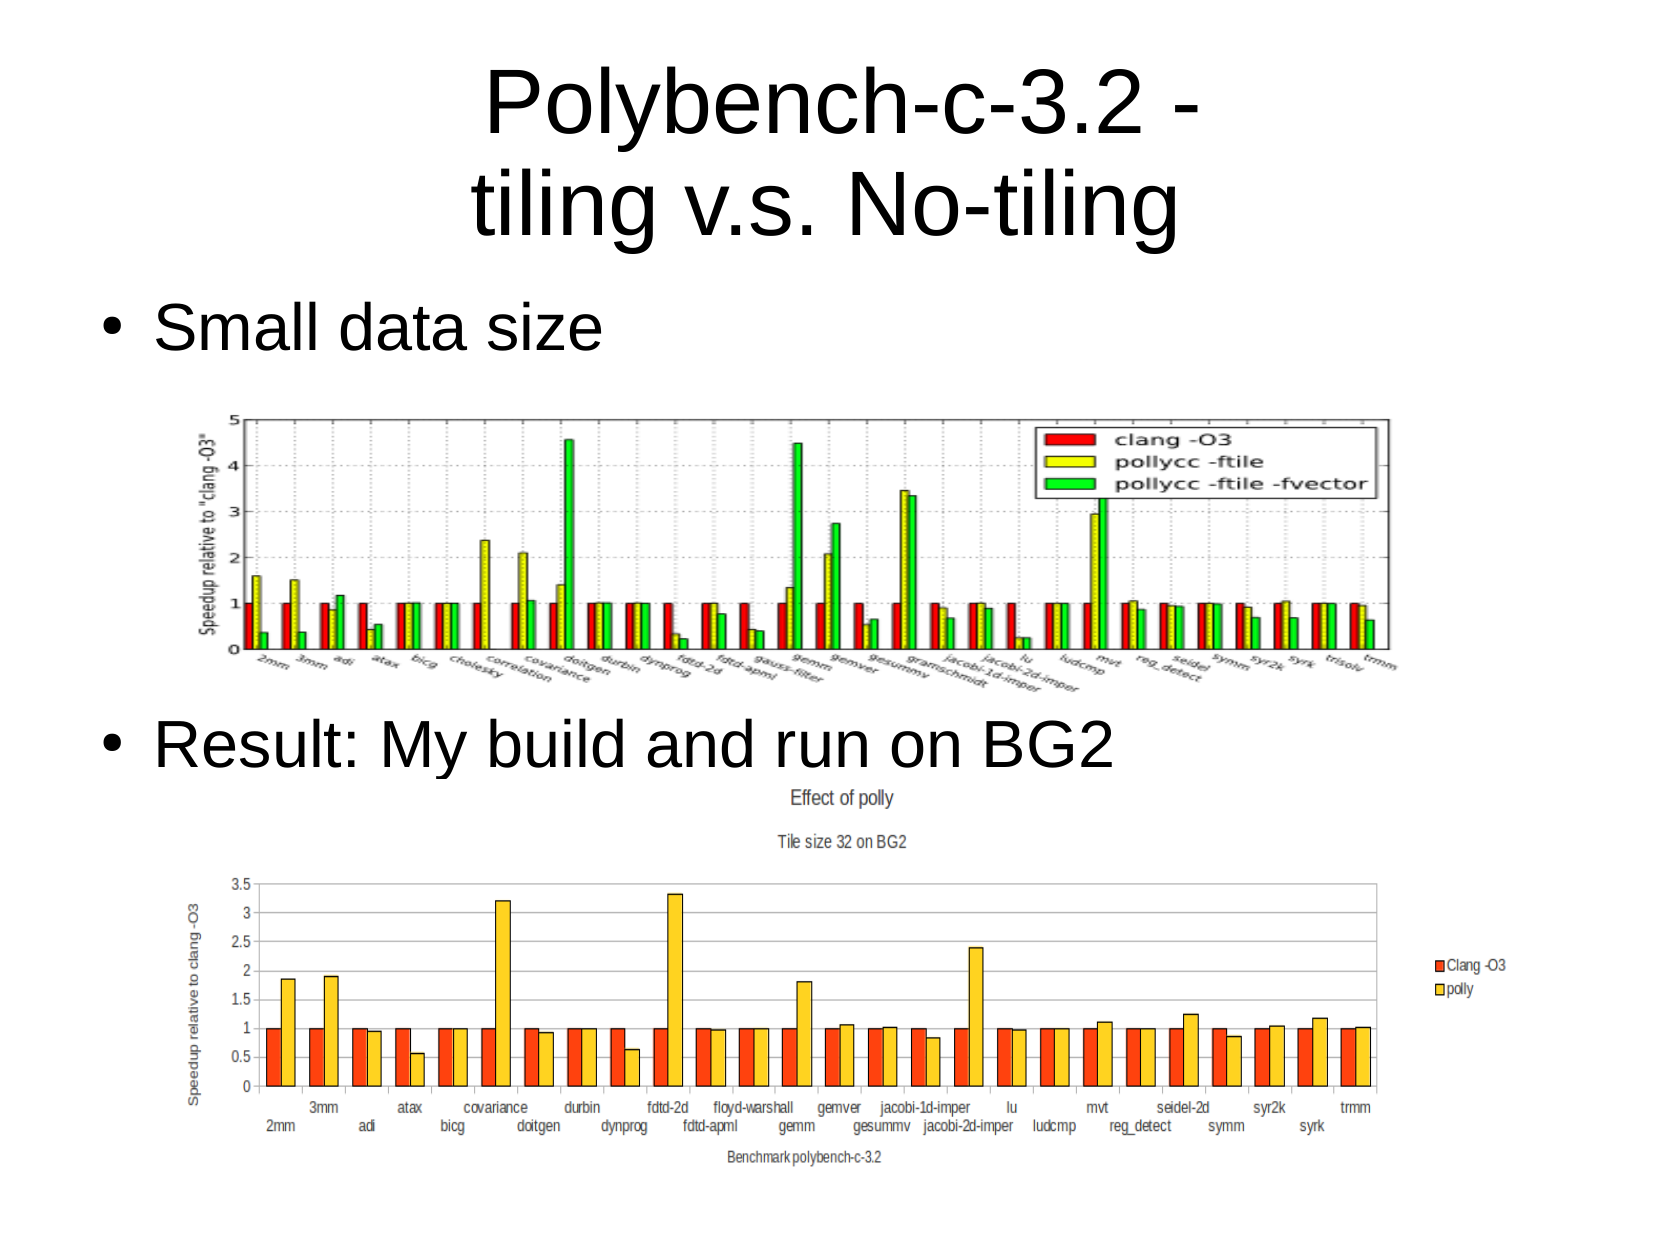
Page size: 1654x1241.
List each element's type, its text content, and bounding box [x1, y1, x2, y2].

title Polybench-c-3.2 - tiling v.s. No-tiling [82, 49, 1571, 257]
picture [180, 779, 1516, 1177]
picture [60, 389, 1538, 696]
list Small data size Result: My build and run on BG2 [82, 696, 1538, 1010]
list Small data size Result: My build and run on BG2 [82, 290, 1538, 389]
